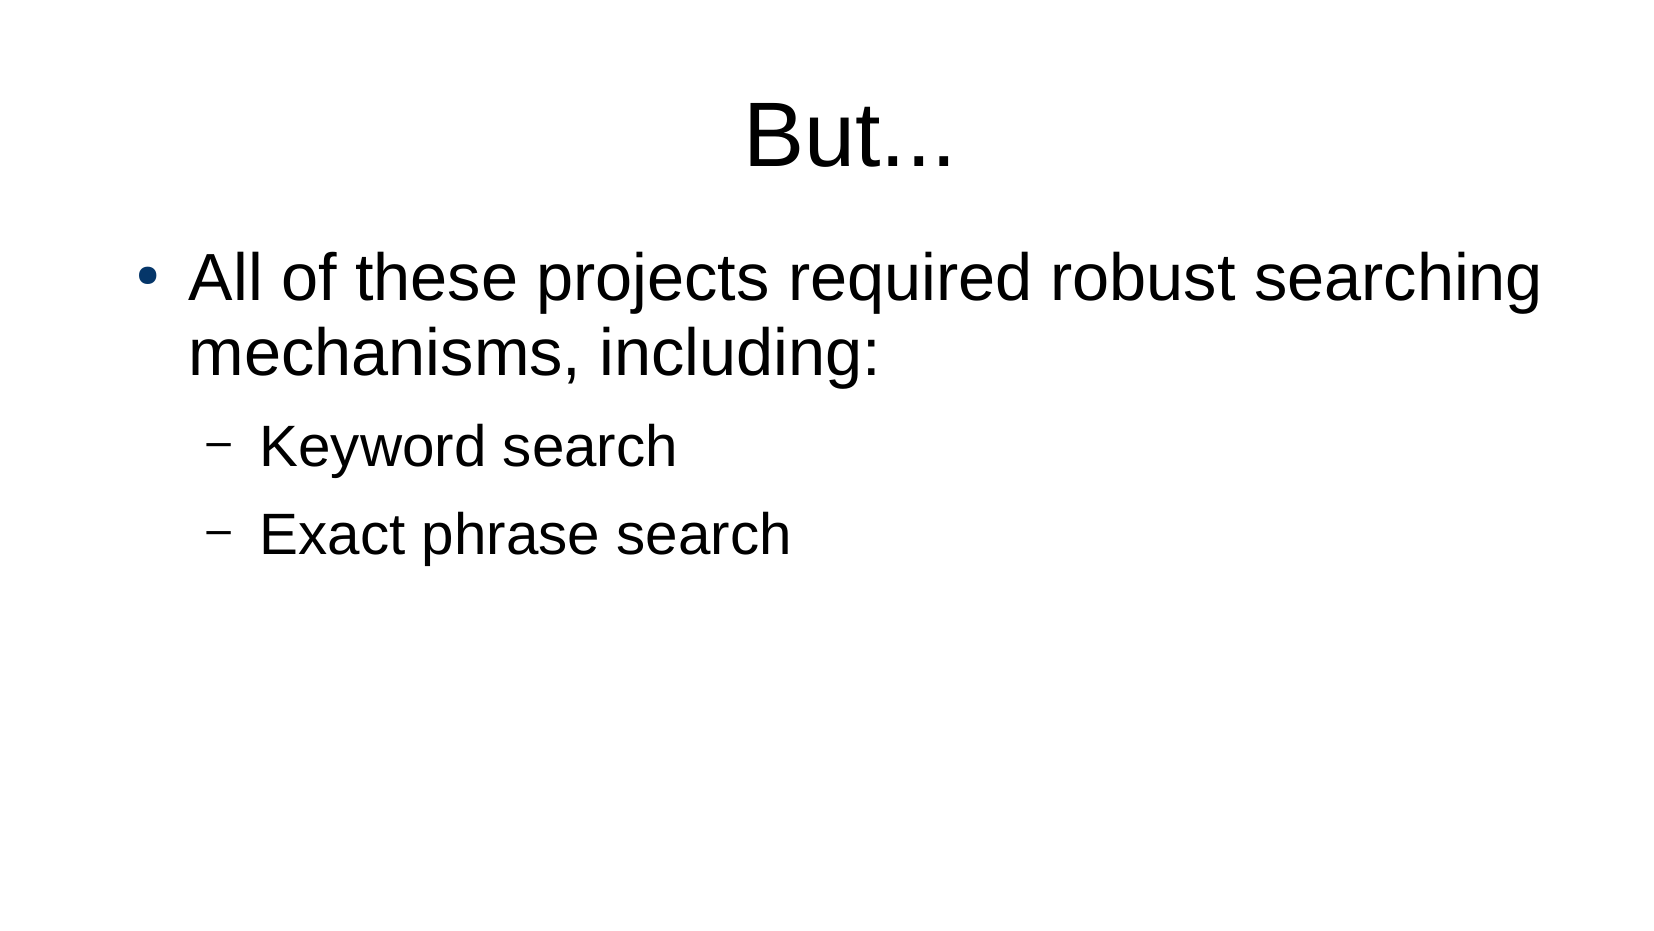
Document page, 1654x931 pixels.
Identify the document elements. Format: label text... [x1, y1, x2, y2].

title But... [106, 57, 1595, 213]
list All of these projects required robust searching mechanisms, including: Keyword search Exact phrase search [118, 240, 1607, 780]
